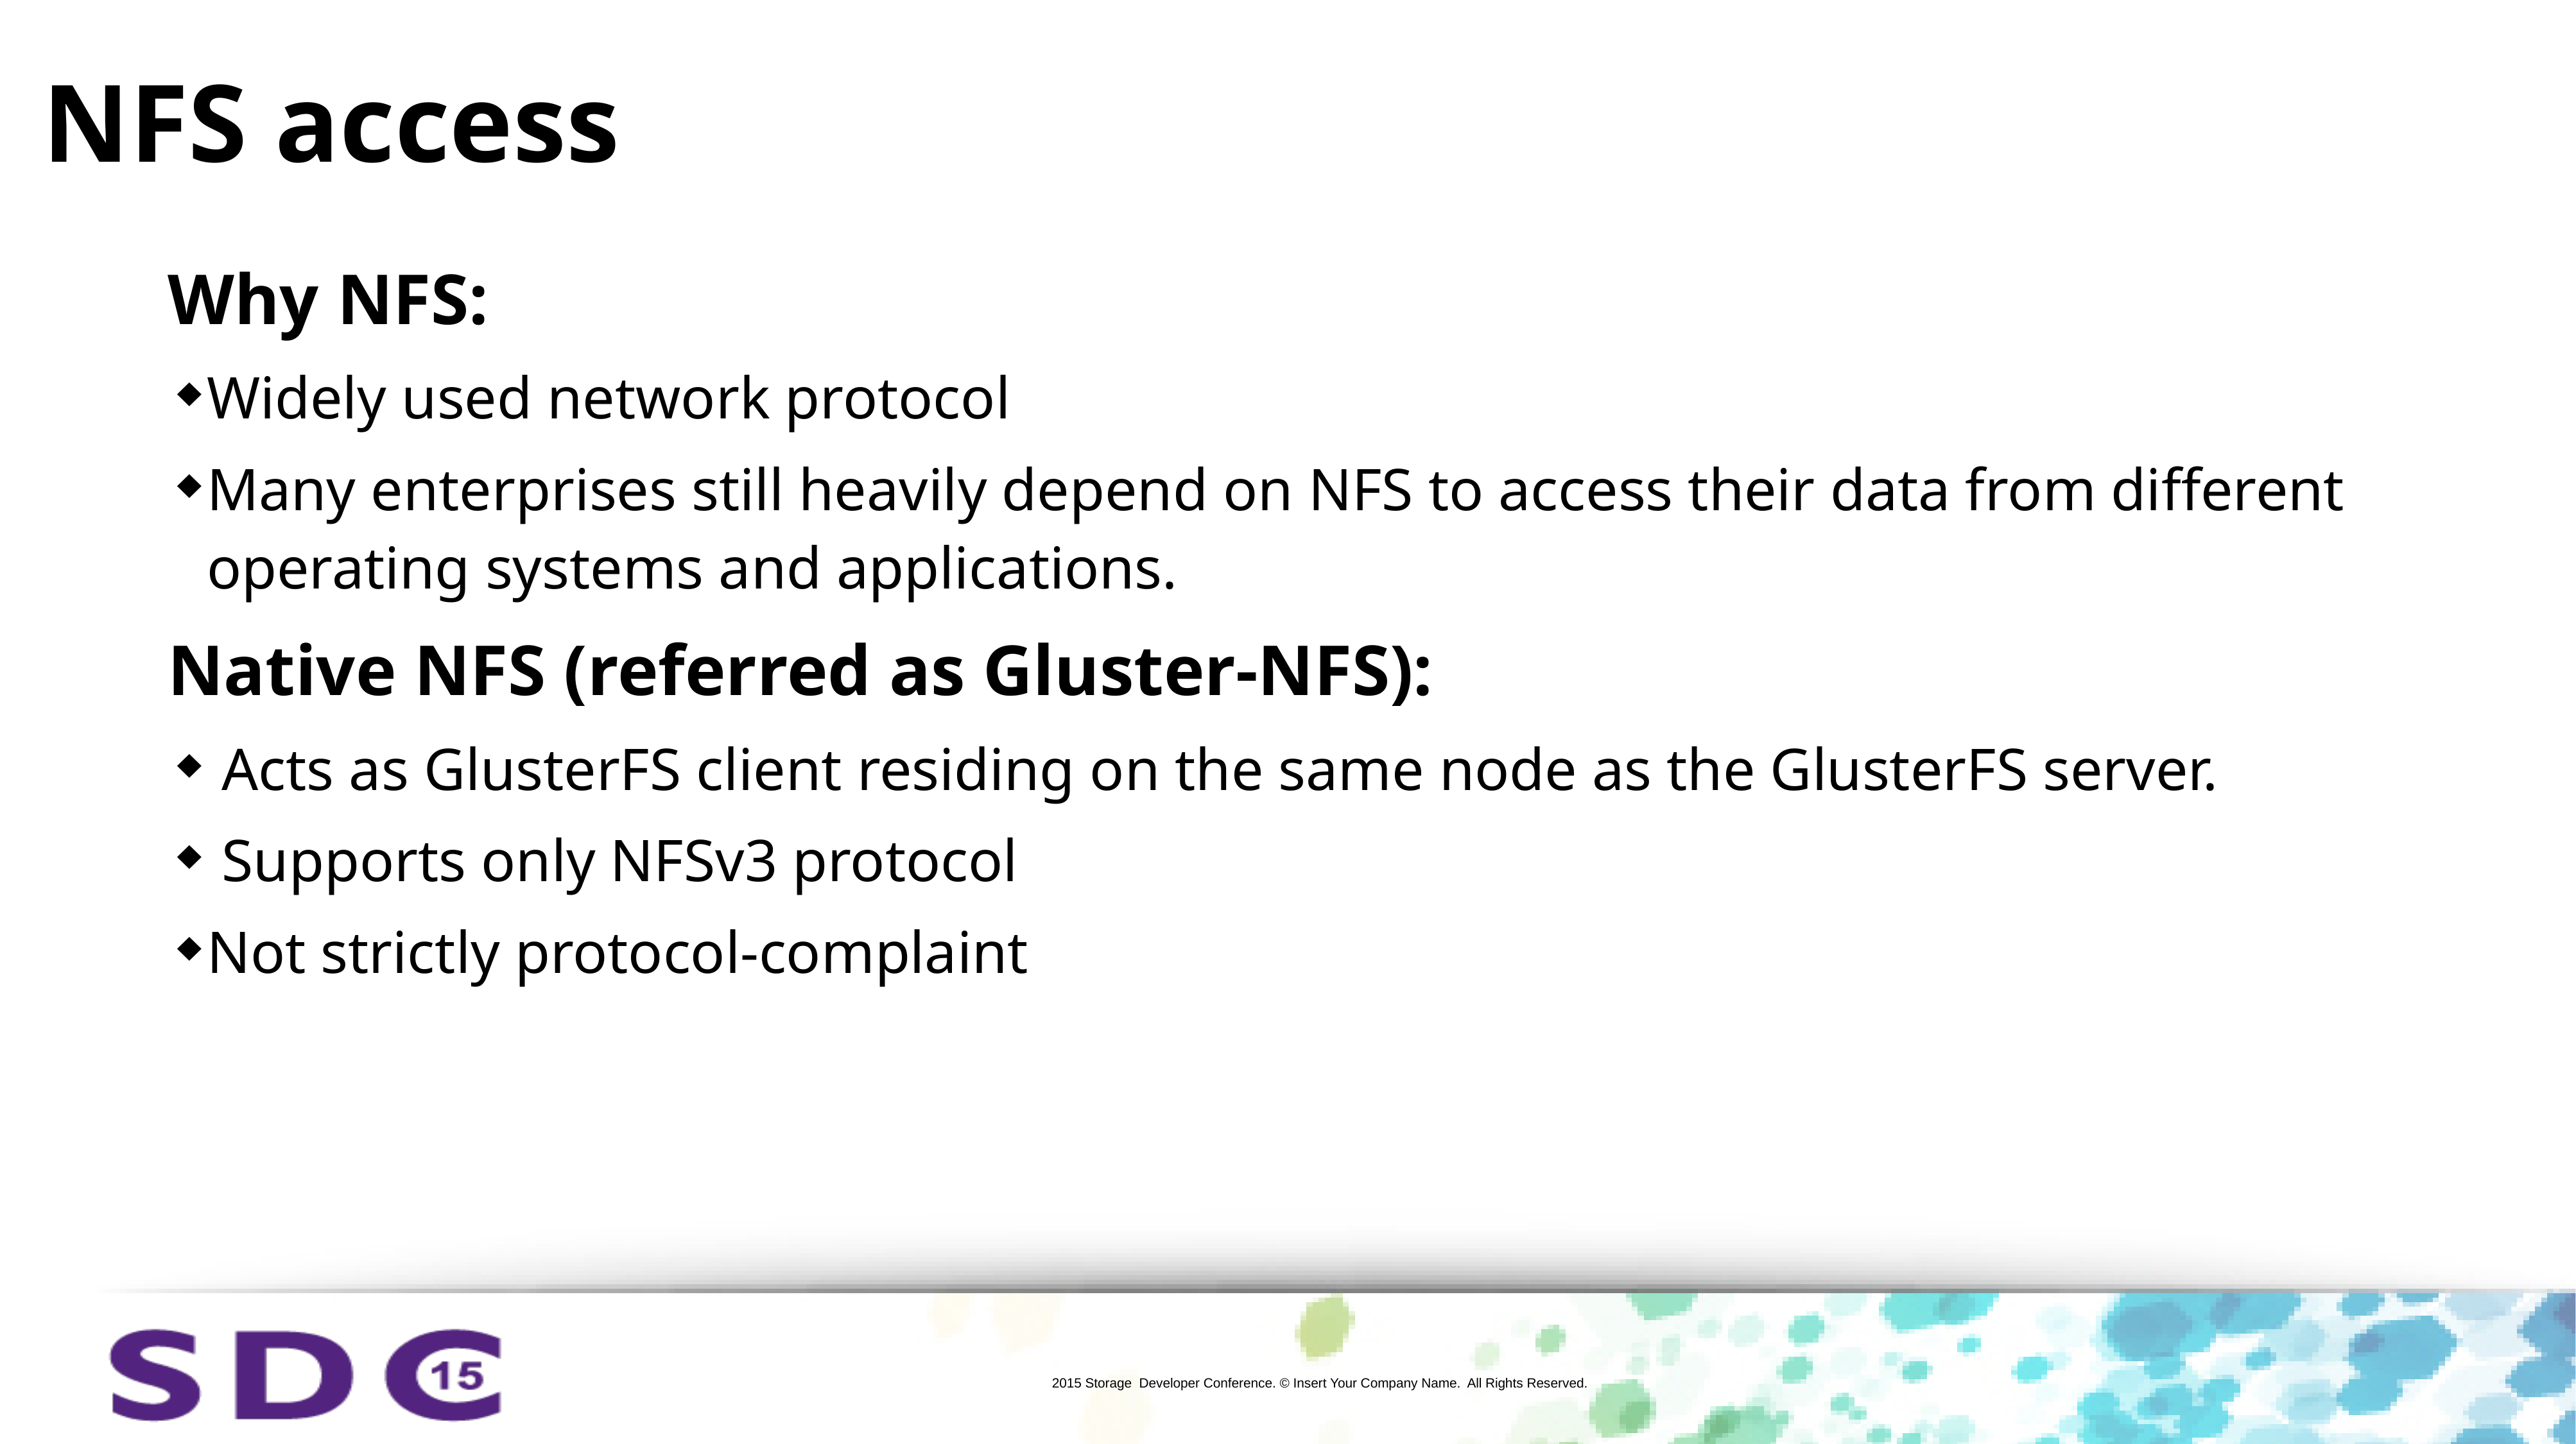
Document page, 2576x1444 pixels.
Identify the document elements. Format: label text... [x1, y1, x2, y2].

title NFS access [42, 0, 2361, 241]
picture [0, 994, 2576, 1444]
list Why NFS: Widely used network protocol Many enterprises still heavily depend on NFS to access their data from different operating systems and applications. Native NFS (referred as Gluster-NFS): Acts as GlusterFS client residing on the same node as the GlusterFS server. Supports only NFSv3 protocol Not strictly protocol-complaint [128, 250, 2447, 1088]
